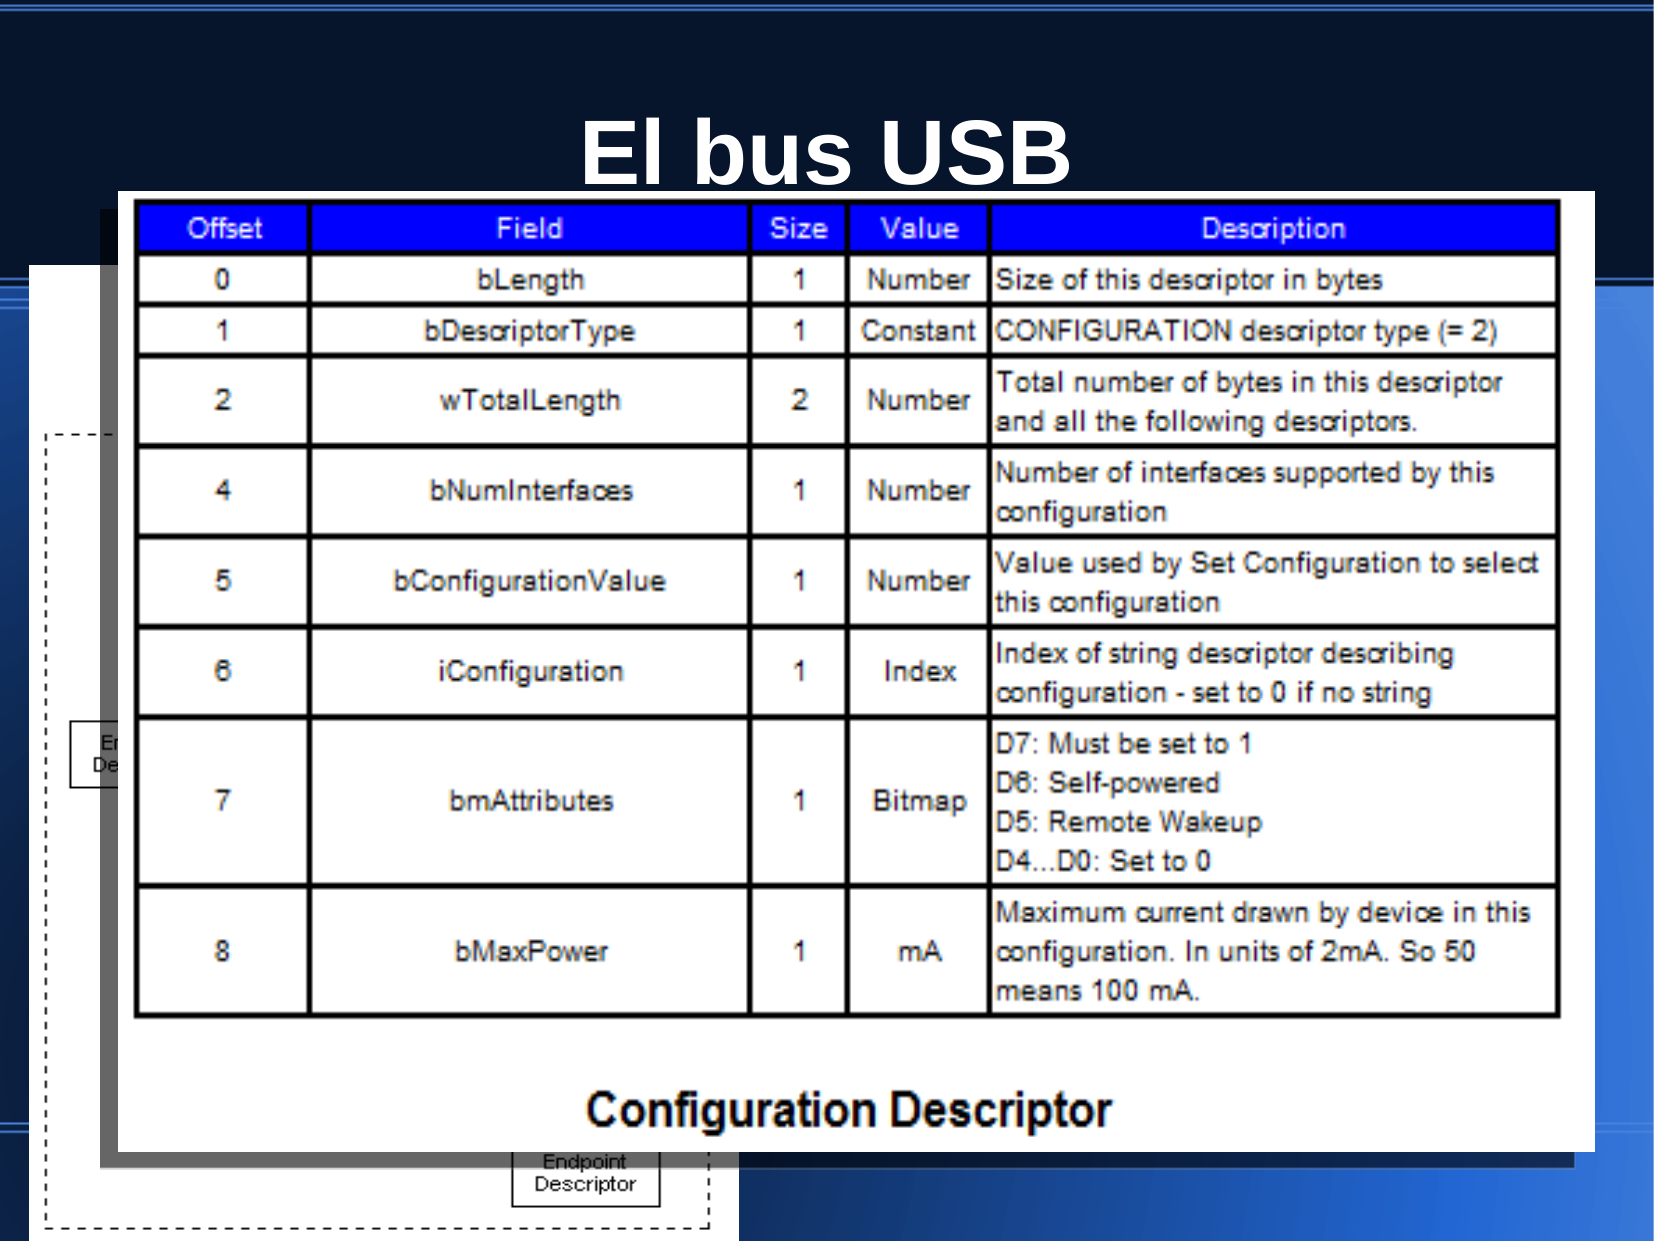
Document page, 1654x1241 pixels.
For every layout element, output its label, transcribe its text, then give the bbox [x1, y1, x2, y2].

picture [0, 0, 1654, 1241]
title El bus USB [82, 49, 1571, 257]
